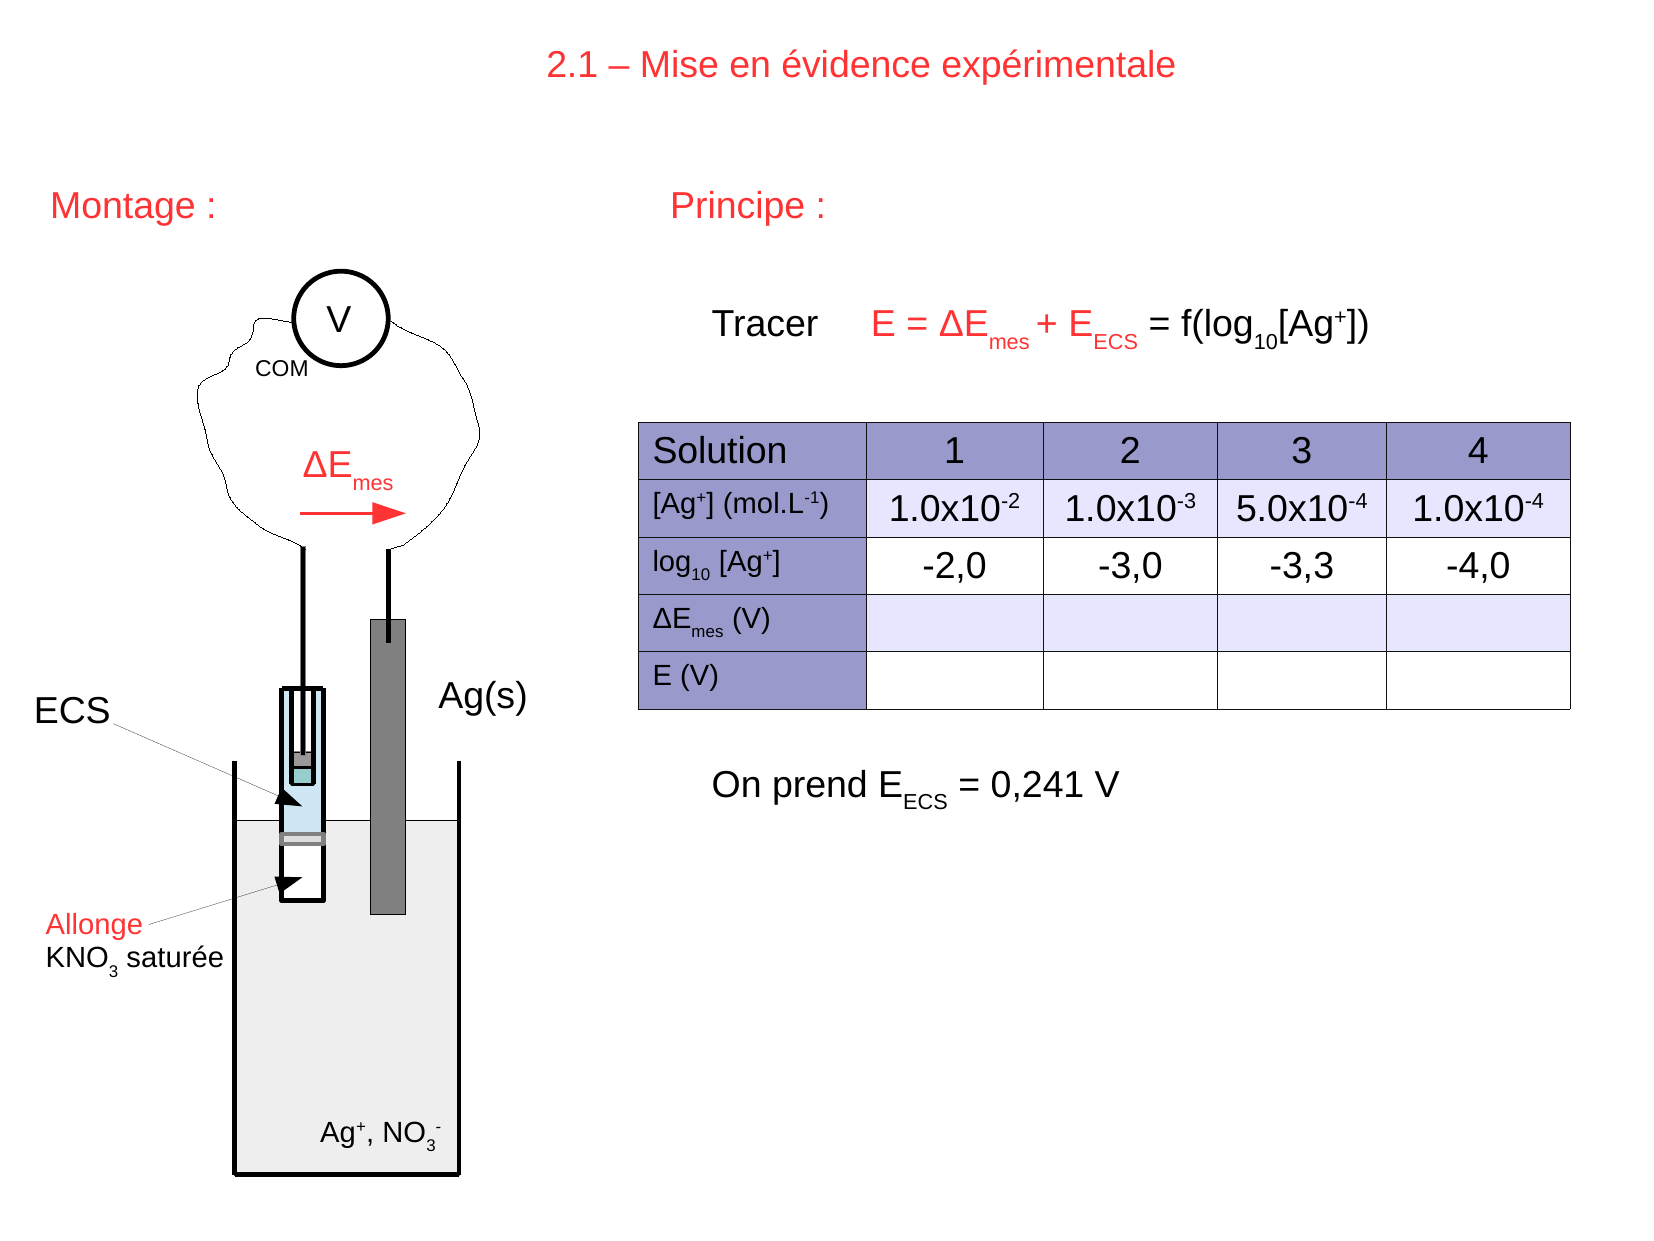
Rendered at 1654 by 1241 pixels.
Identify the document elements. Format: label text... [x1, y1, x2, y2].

table_header 2 [1044, 423, 1217, 479]
text_box COM [240, 348, 336, 390]
text_box Montage : [35, 177, 461, 235]
text_box Ag(s) [423, 666, 548, 724]
table_header 4 [1387, 423, 1570, 479]
table_cell [867, 595, 1043, 651]
table_cell E (V) [639, 652, 866, 709]
table_cell 5.0x10-4 [1218, 480, 1386, 537]
table_cell ΔEmes (V) [639, 595, 866, 651]
text_box 2.1 – Mise en évidence expérimentale [531, 35, 1205, 95]
text_box V [311, 291, 359, 348]
table_cell -4,0 [1387, 538, 1570, 594]
table_cell [1044, 595, 1217, 651]
text_box On prend EECS = 0,241 V [696, 755, 1158, 822]
text_box [293, 271, 389, 366]
table_header 1 [867, 423, 1043, 479]
text_box ΔEmes [288, 436, 439, 503]
table_cell [1387, 652, 1570, 709]
text_box [300, 546, 306, 686]
text_box ECS [18, 682, 138, 740]
table_cell -2,0 [867, 538, 1043, 594]
table_cell -3,0 [1044, 538, 1217, 594]
text_box [237, 619, 457, 1172]
table_cell [Ag+] (mol.L-1) [639, 480, 866, 537]
table_cell 1.0x10-3 [1044, 480, 1217, 537]
table_cell 1.0x10-2 [867, 480, 1043, 537]
table_cell [1387, 595, 1570, 651]
table_cell log10 [Ag+] [639, 538, 866, 594]
table_header Solution [639, 423, 866, 479]
table_cell 1.0x10-4 [1387, 480, 1570, 537]
text_box Allonge KNO3 saturée [30, 900, 244, 989]
text_box Ag+, NO3- [305, 1108, 468, 1163]
table_header 3 [1218, 423, 1386, 479]
text_box Tracer E = ΔEmes + EECS = f(log10[Ag+]) [696, 295, 1441, 362]
table_cell -3,3 [1218, 538, 1386, 594]
table_cell [1218, 652, 1386, 709]
text_box Principe : [655, 177, 1081, 235]
table_cell [867, 652, 1043, 709]
table_cell [1044, 652, 1217, 709]
table_cell [1218, 595, 1386, 651]
